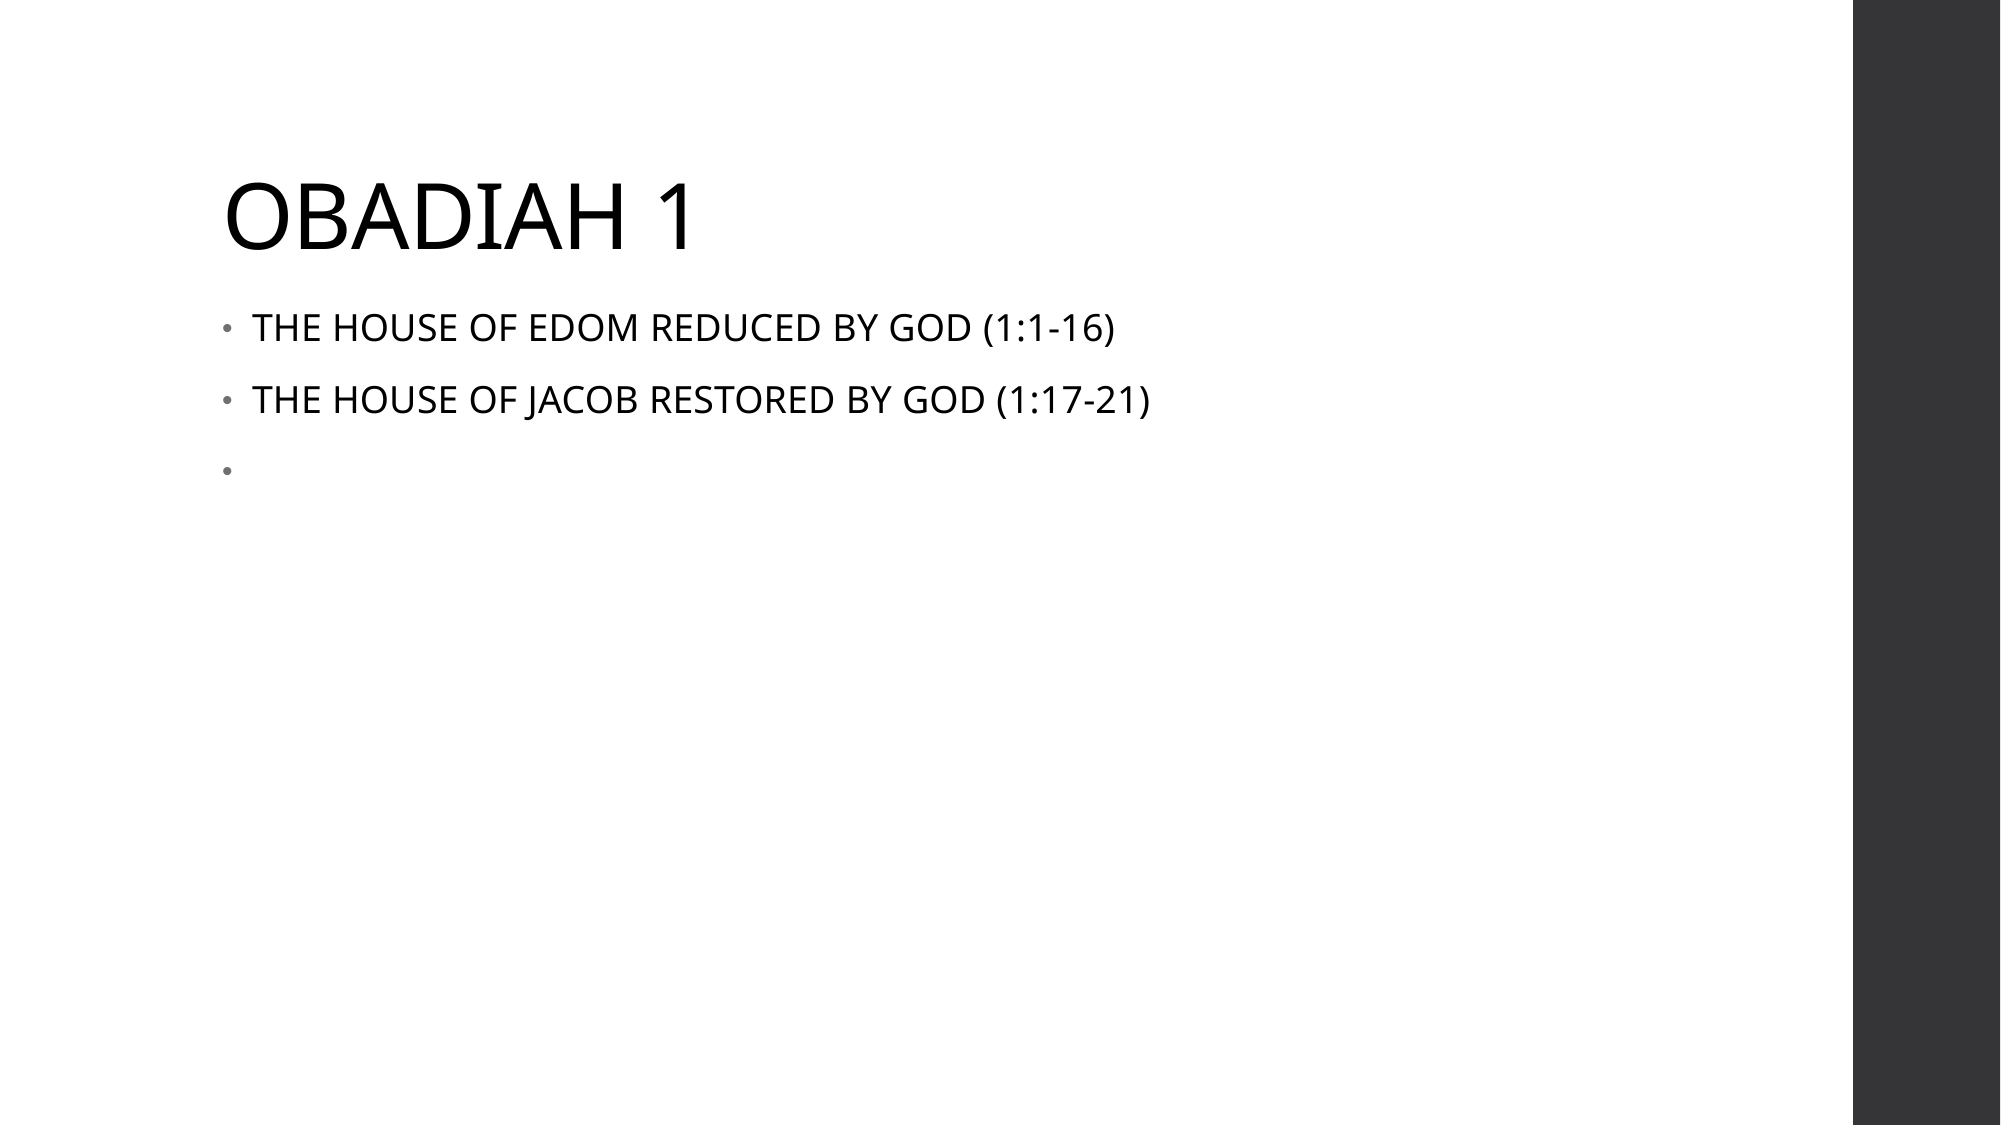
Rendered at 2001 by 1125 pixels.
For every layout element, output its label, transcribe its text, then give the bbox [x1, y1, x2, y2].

title OBADIAH 1 [206, 60, 1797, 278]
list THE HOUSE OF EDOM REDUCED BY GOD (1:1-16) THE HOUSE OF JACOB RESTORED BY GOD (1:17-21) [206, 299, 1617, 1014]
